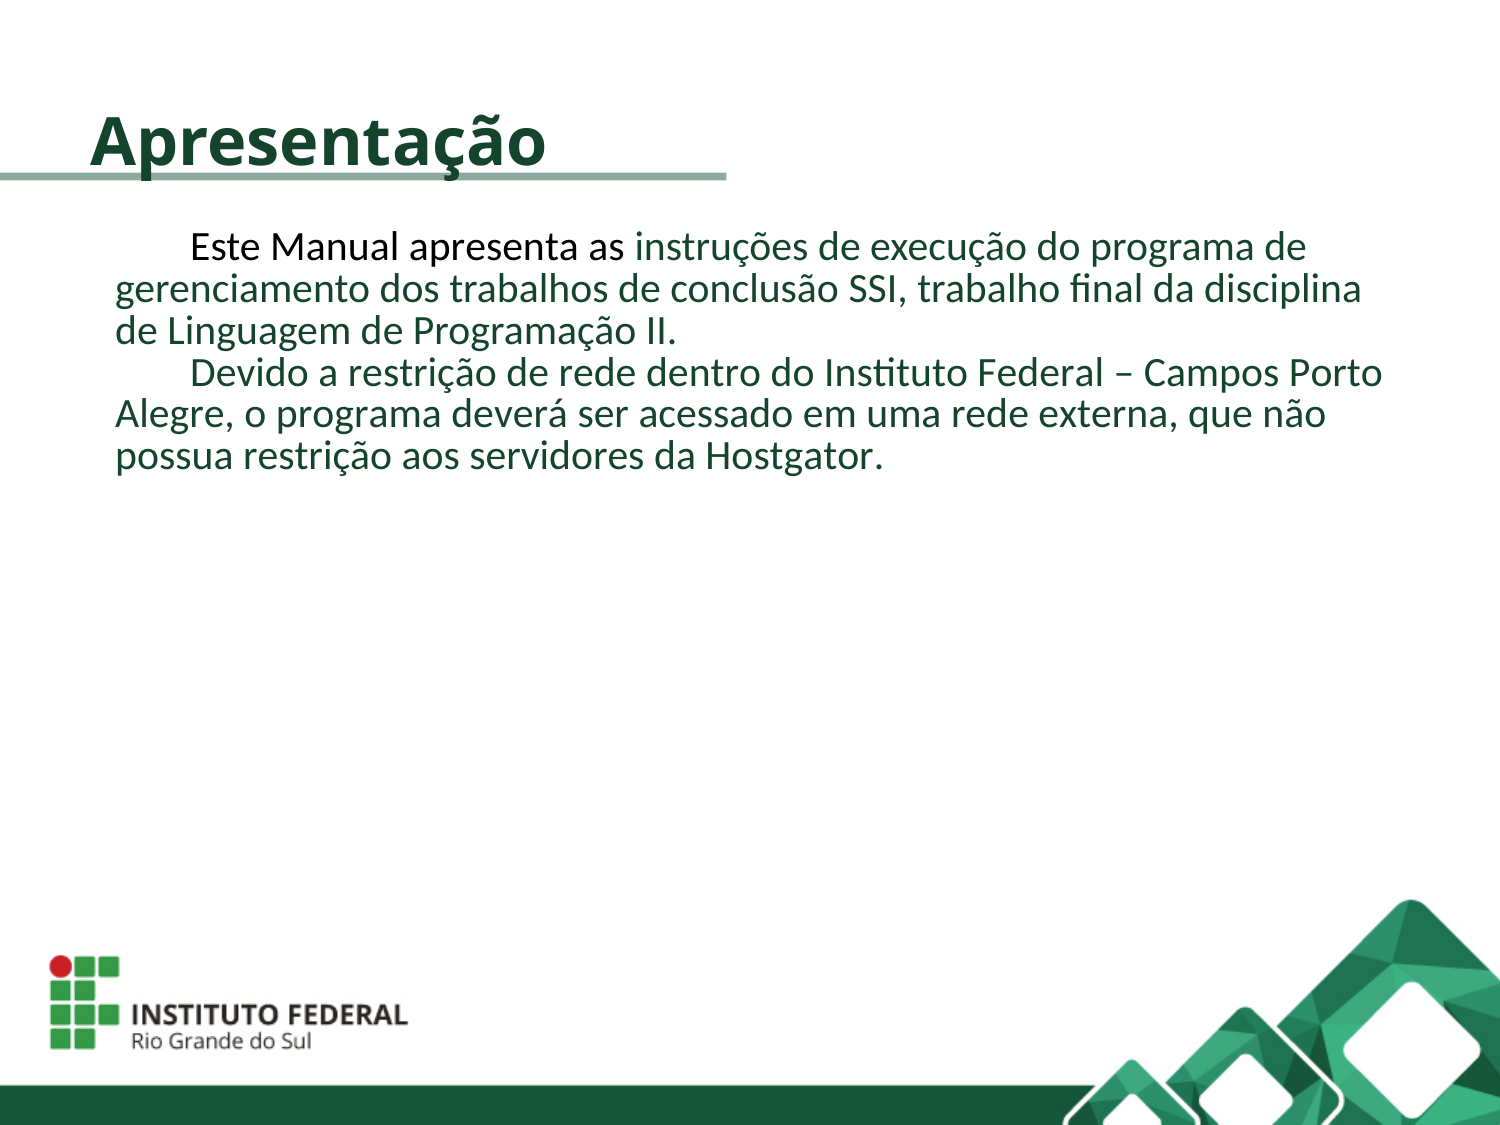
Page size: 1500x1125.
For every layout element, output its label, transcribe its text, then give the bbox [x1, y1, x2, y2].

text_box Este Manual apresenta as instruções de execução do programa de gerenciamento dos trabalhos de conclusão SSI, trabalho final da disciplina de Linguagem de Programação II. Devido a restrição de rede dentro do Instituto Federal – Campos Porto Alegre, o programa deverá ser acessado em uma rede externa, que não possua restrição aos servidores da Hostgator. [100, 220, 1424, 546]
text_box [0, 173, 75, 180]
title Apresentação [75, 45, 1426, 233]
